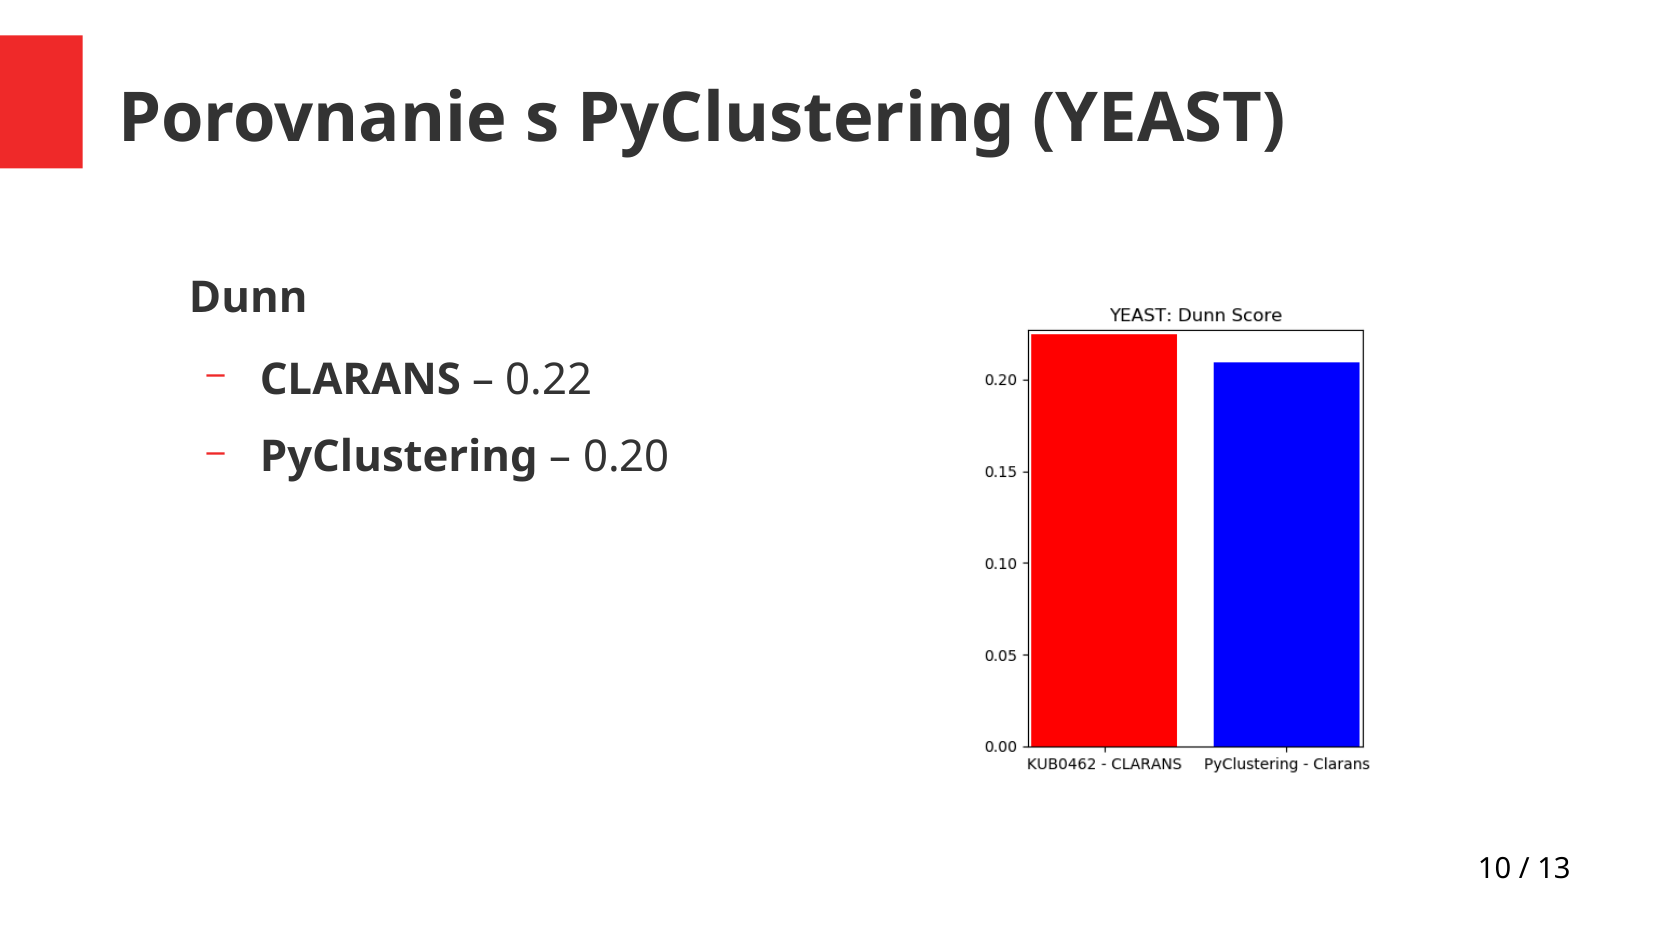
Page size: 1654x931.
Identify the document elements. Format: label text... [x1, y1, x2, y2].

title Porovnanie s PyClustering (YEAST) [118, 37, 1571, 193]
list Dunn CLARANS – 0.22 PyClustering – 0.20 [118, 265, 810, 806]
picture [974, 265, 1406, 806]
